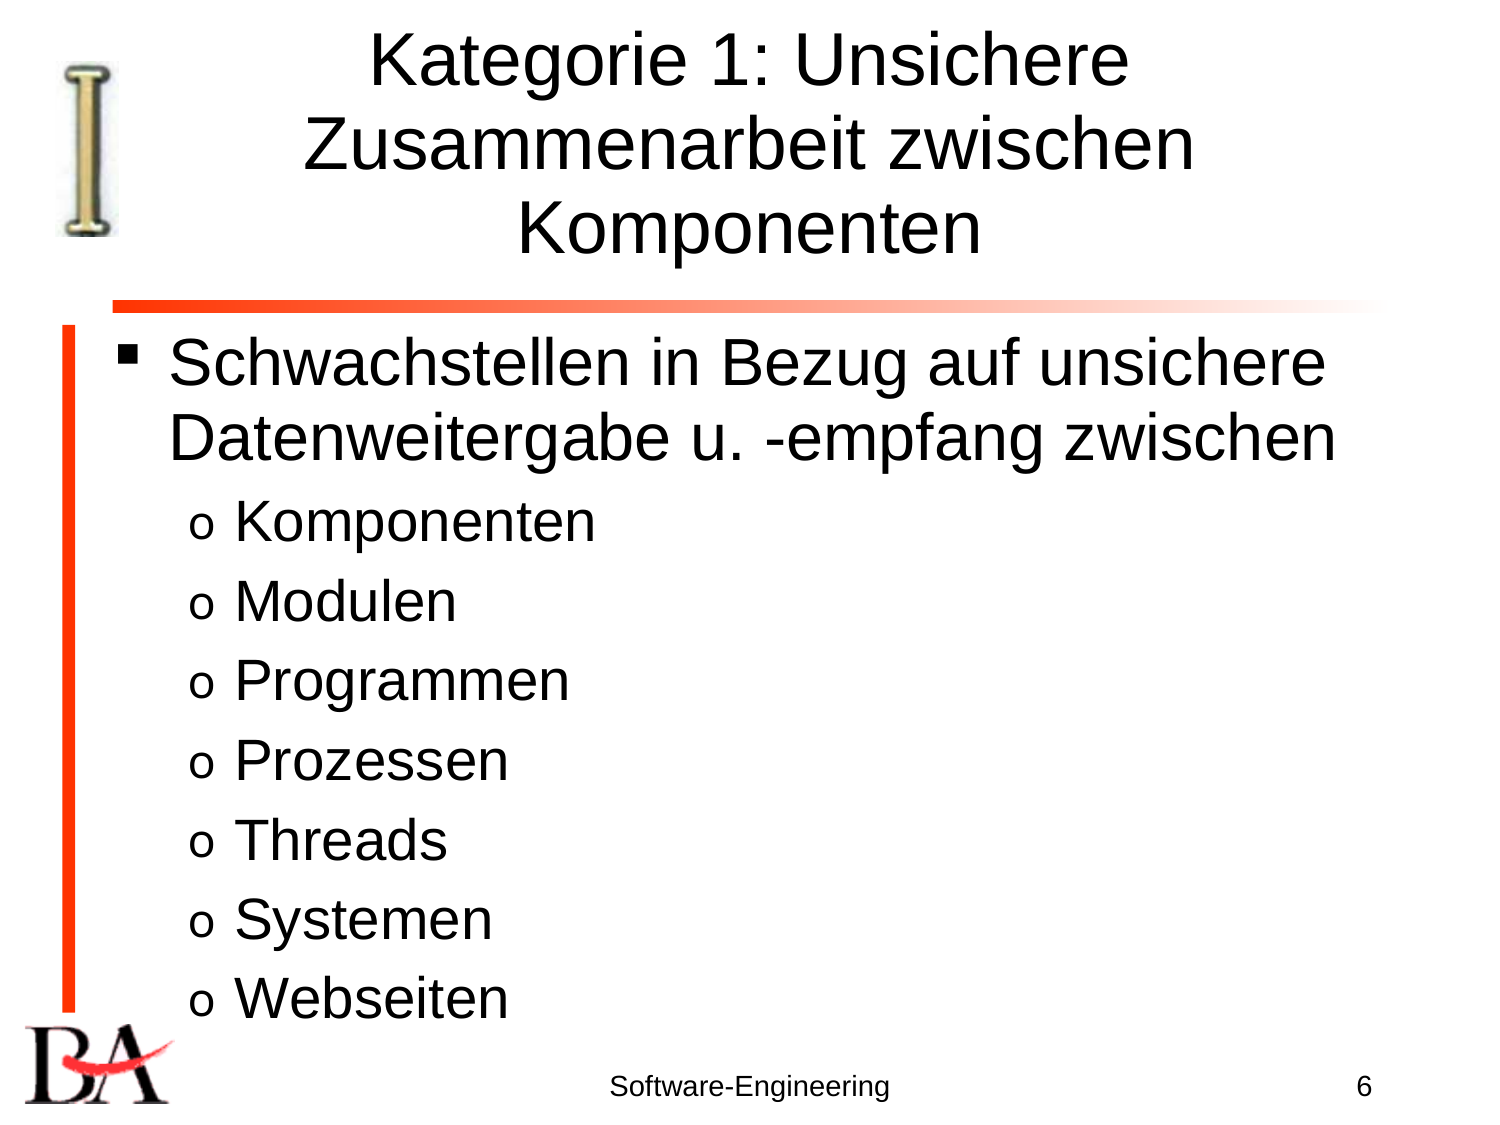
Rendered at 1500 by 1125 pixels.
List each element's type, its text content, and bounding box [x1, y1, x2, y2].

title Kategorie 1: Unsichere Zusammenarbeit zwischen Komponenten [112, 17, 1388, 270]
picture [24, 1024, 175, 1104]
list Schwachstellen in Bezug auf unsichere Datenweitergabe u. -empfang zwischen Komponenten Modulen Programmen Prozessen Threads Systemen Webseiten [112, 324, 1388, 1036]
picture [55, 61, 119, 237]
